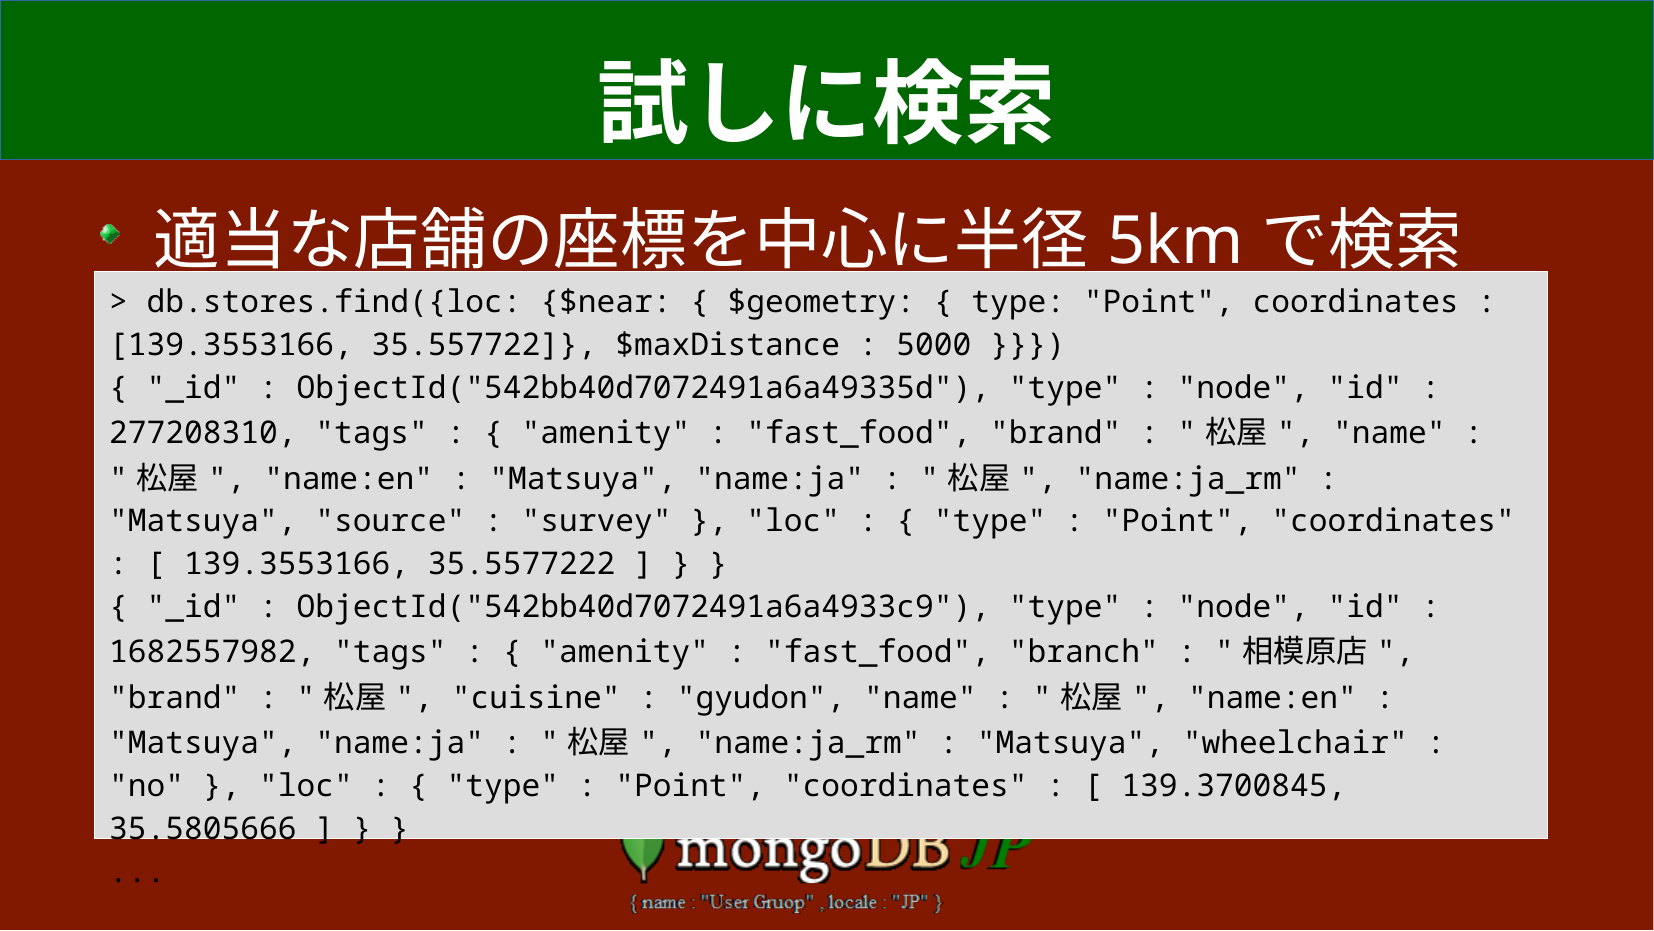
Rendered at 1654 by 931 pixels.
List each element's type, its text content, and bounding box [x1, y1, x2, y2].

text_box > db.stores.find({loc: {$near: { $geometry: { type: "Point", coordinates : [139.3553166, 35.557722]}, $maxDistance : 5000 }}}) { "_id" : ObjectId("542bb40d7072491a6a49335d"), "type" : "node", "id" : 277208310, "tags" : { "amenity" : "fast_food", "brand" : "松屋", "name" : "松屋", "name:en" : "Matsuya", "name:ja" : "松屋", "name:ja_rm" : "Matsuya", "source" : "survey" }, "loc" : { "type" : "Point", "coordinates" : [ 139.3553166, 35.5577222 ] } } { "_id" : ObjectId("542bb40d7072491a6a4933c9"), "type" : "node", "id" : 1682557982, "tags" : { "amenity" : "fast_food", "branch" : "相模原店", "brand" : "松屋", "cuisine" : "gyudon", "name" : "松屋", "name:en" : "Matsuya", "name:ja" : "松屋", "name:ja_rm" : "Matsuya", "wheelchair" : "no" }, "loc" : { "type" : "Point", "coordinates" : [ 139.3700845, 35.5805666 ] } } ... [94, 271, 1548, 839]
list 適当な店舗の座標を中心に半径5kmで検索 [82, 185, 1571, 726]
title 試しに検索 [82, 37, 1571, 156]
picture [616, 839, 1047, 931]
